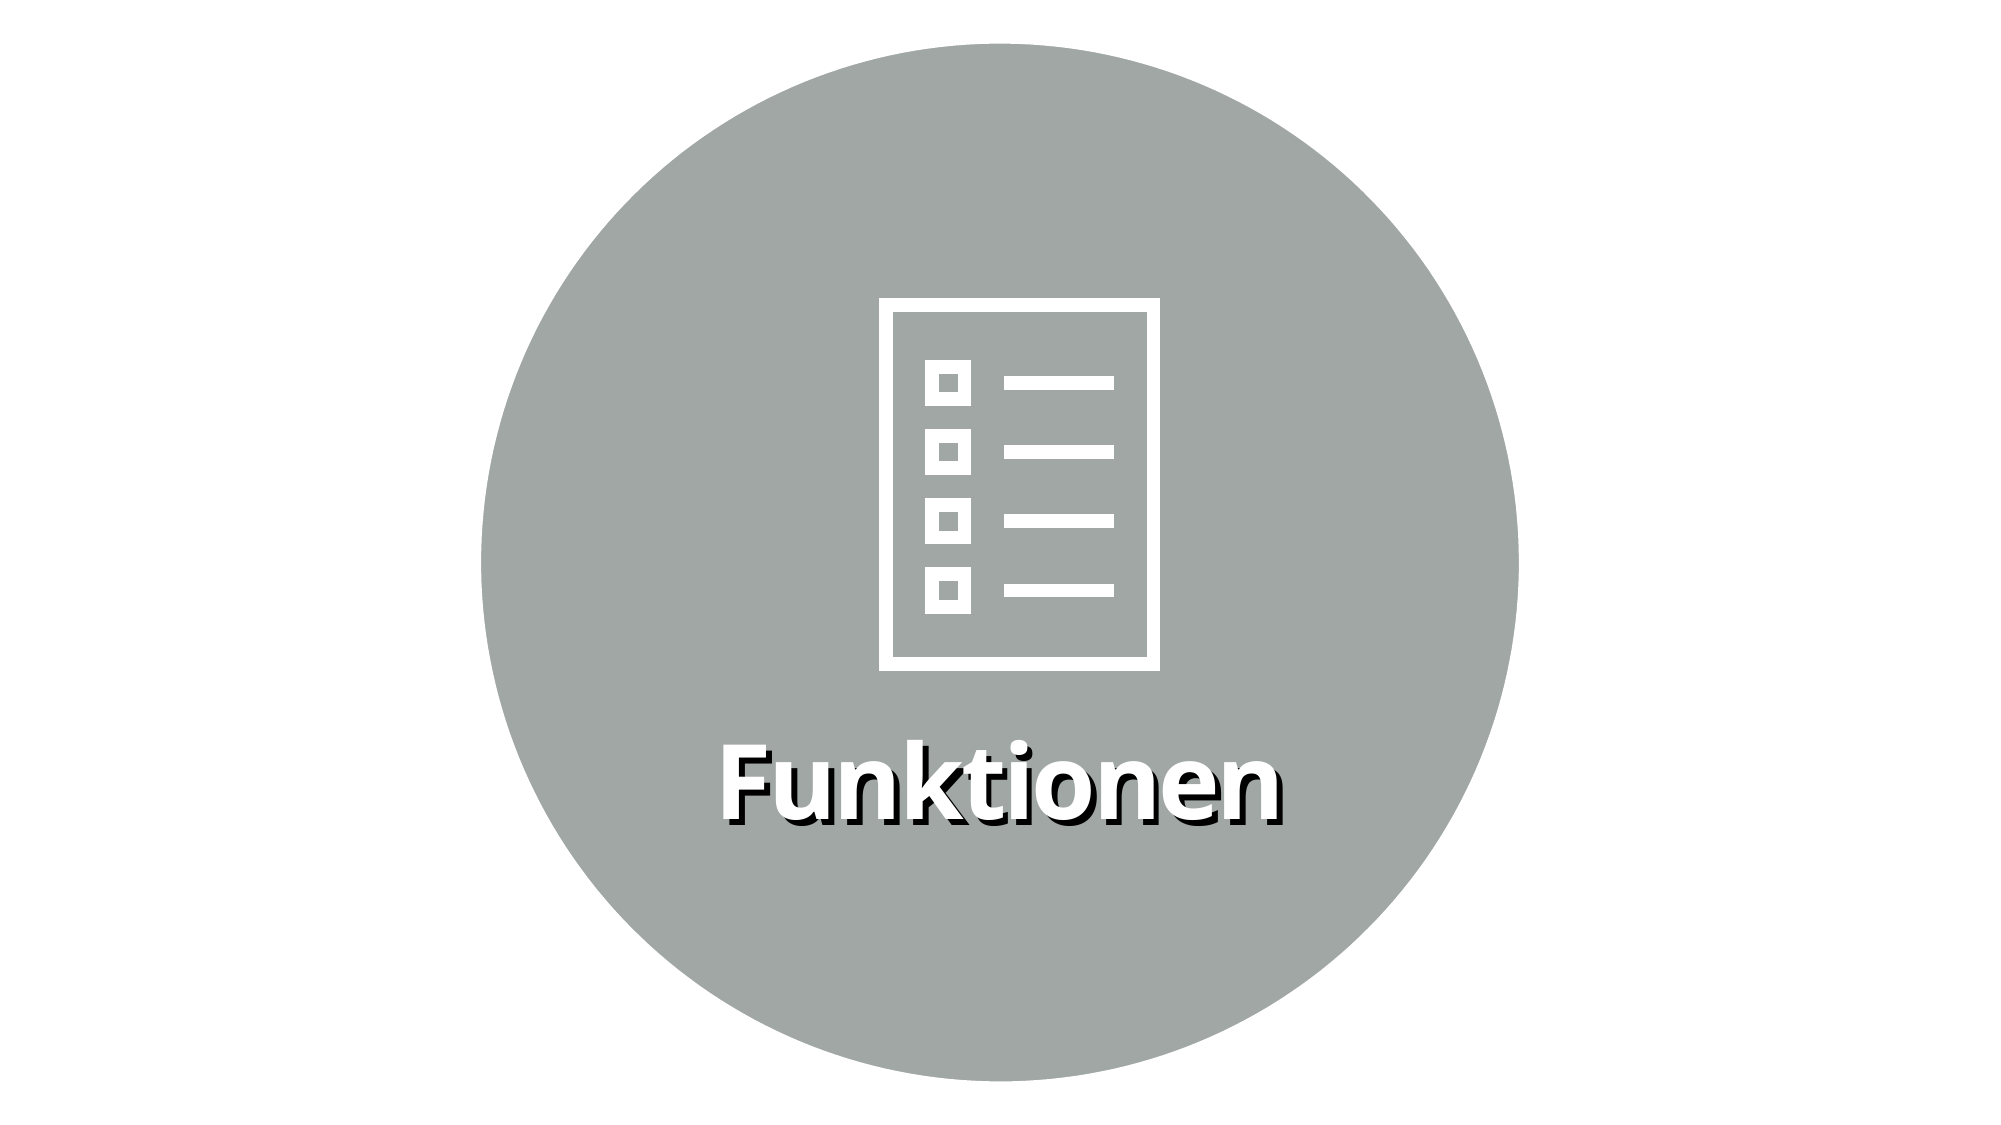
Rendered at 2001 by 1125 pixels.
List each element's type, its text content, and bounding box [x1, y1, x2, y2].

picture [796, 260, 1244, 709]
text_box [554, 848, 1446, 1092]
text_box Funktionen [483, 708, 1516, 848]
text_box [470, 33, 1530, 708]
